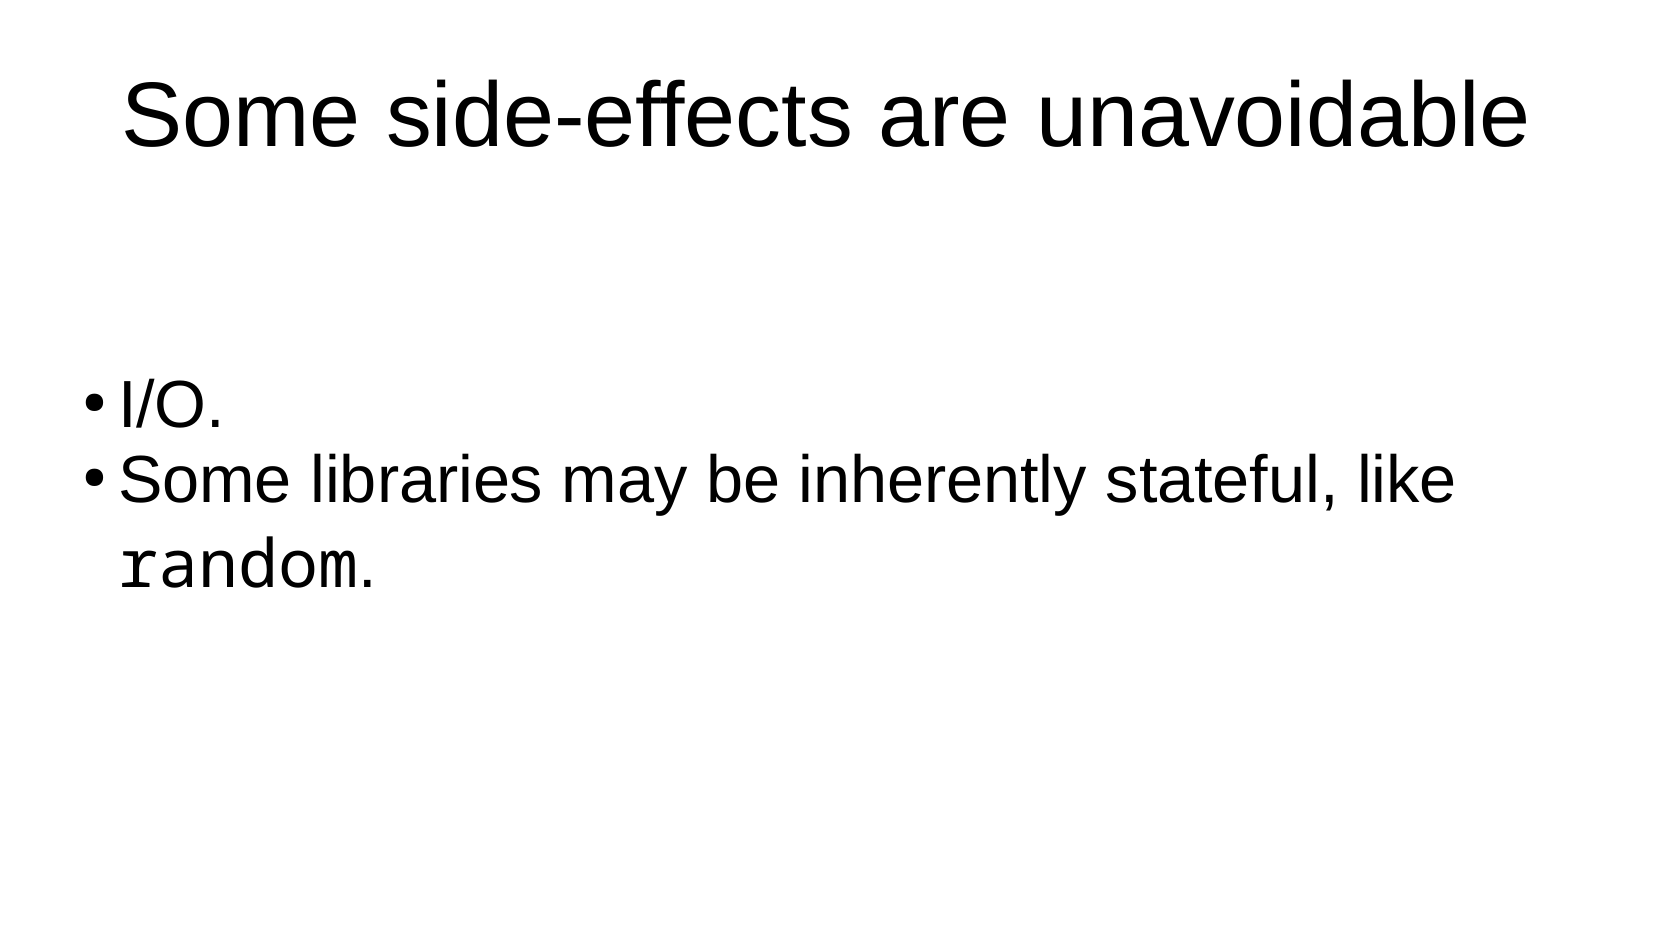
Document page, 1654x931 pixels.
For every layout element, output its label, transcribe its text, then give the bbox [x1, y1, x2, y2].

subtitle I/O. Some libraries may be inherently stateful, like random. [82, 217, 1571, 758]
title Some side-effects are unavoidable [82, 37, 1571, 193]
